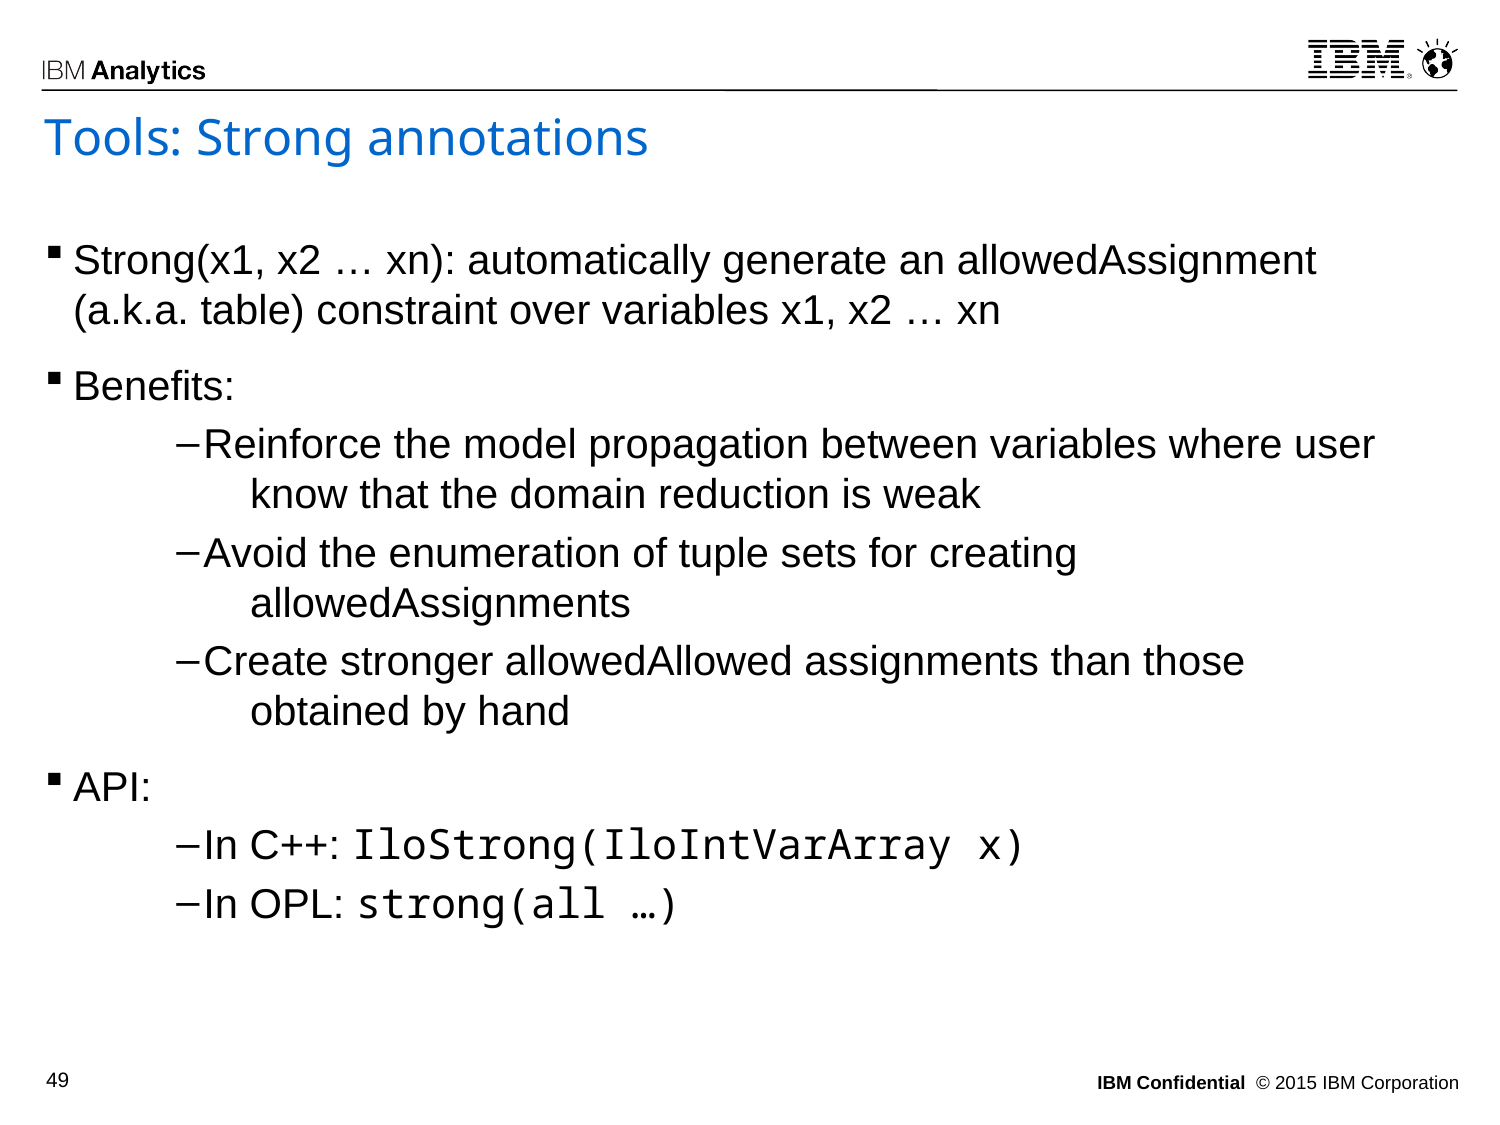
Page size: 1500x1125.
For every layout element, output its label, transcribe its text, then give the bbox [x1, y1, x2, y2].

list Strong(x1, x2 … xn): automatically generate an allowedAssignment (a.k.a. table) constraint over variables x1, x2 … xn Benefits: Reinforce the model propagation between variables where user know that the domain reduction is weak Avoid the enumeration of tuple sets for creating allowedAssignments Create stronger allowedAllowed assignments than those obtained by hand API: In C++: IloStrong(IloIntVarArray x) In OPL: strong(all …) [30, 224, 1426, 1066]
picture [24, 42, 224, 99]
title Tools: Strong annotations [29, 97, 1500, 203]
picture [1294, 24, 1469, 91]
